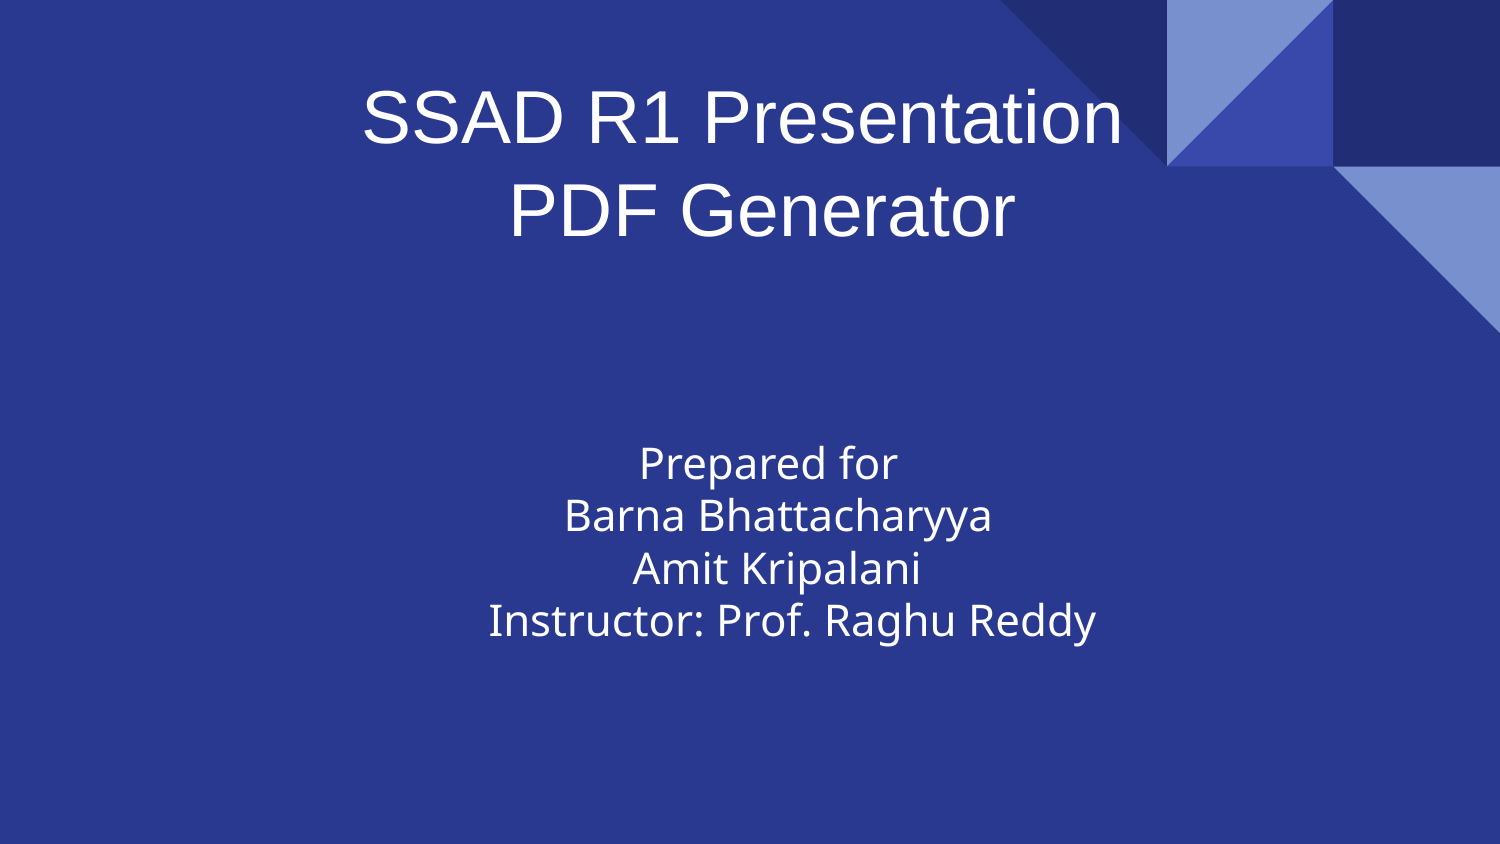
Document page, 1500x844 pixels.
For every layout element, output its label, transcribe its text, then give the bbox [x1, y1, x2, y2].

title SSAD R1 Presentation PDF Generator [51, 53, 1449, 267]
subtitle Prepared for Barna Bhattacharyya Amit Kripalani Instructor: Prof. Raghu Reddy [98, 420, 1432, 733]
